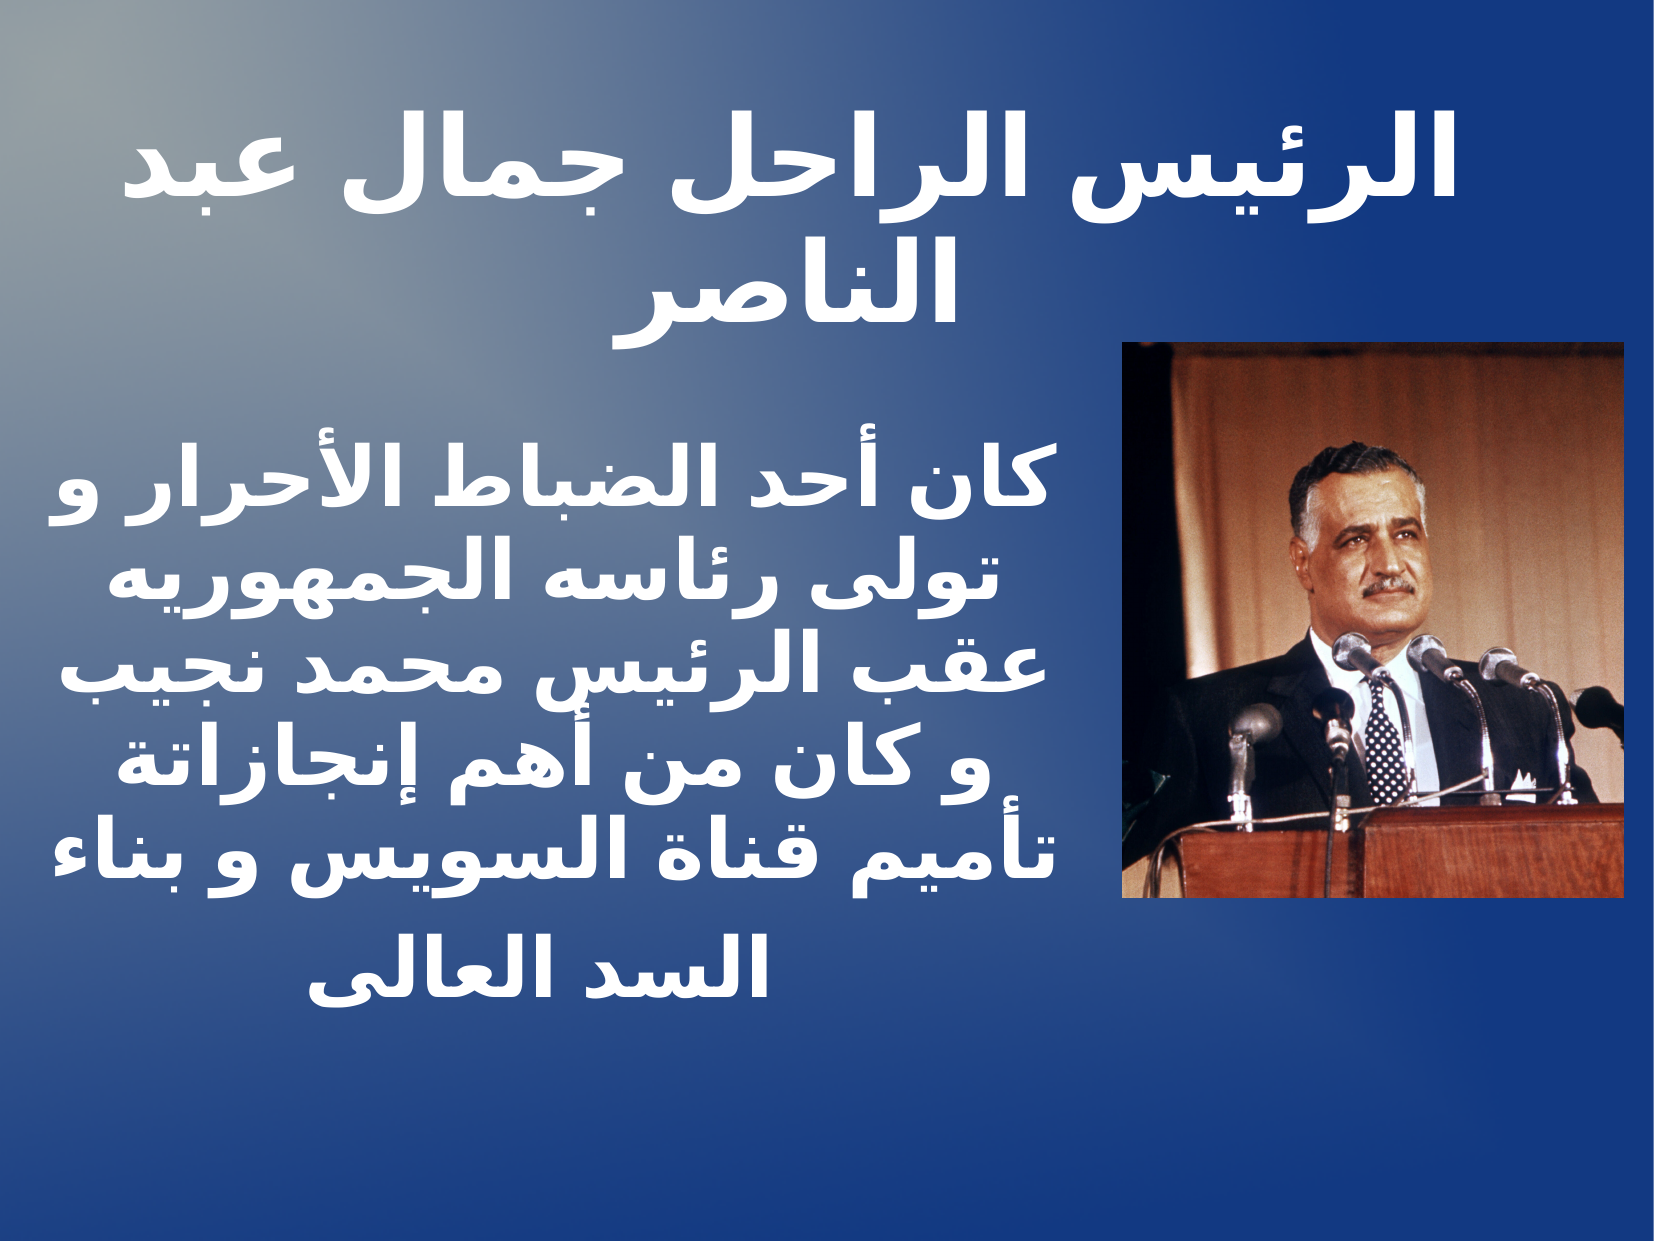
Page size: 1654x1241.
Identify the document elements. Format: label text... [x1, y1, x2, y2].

title كان أحد الضباط الأحرار و تولى رئاسه الجمهوريه عقب الرئيس محمد نجيب و كان من أهم إنجازاتة تأميم قناة السويس و بناء السد العالى [0, 318, 1111, 1134]
title الرئيس الراحل جمال عبد الناصر [47, 3, 1536, 438]
picture [0, 0, 1654, 1241]
